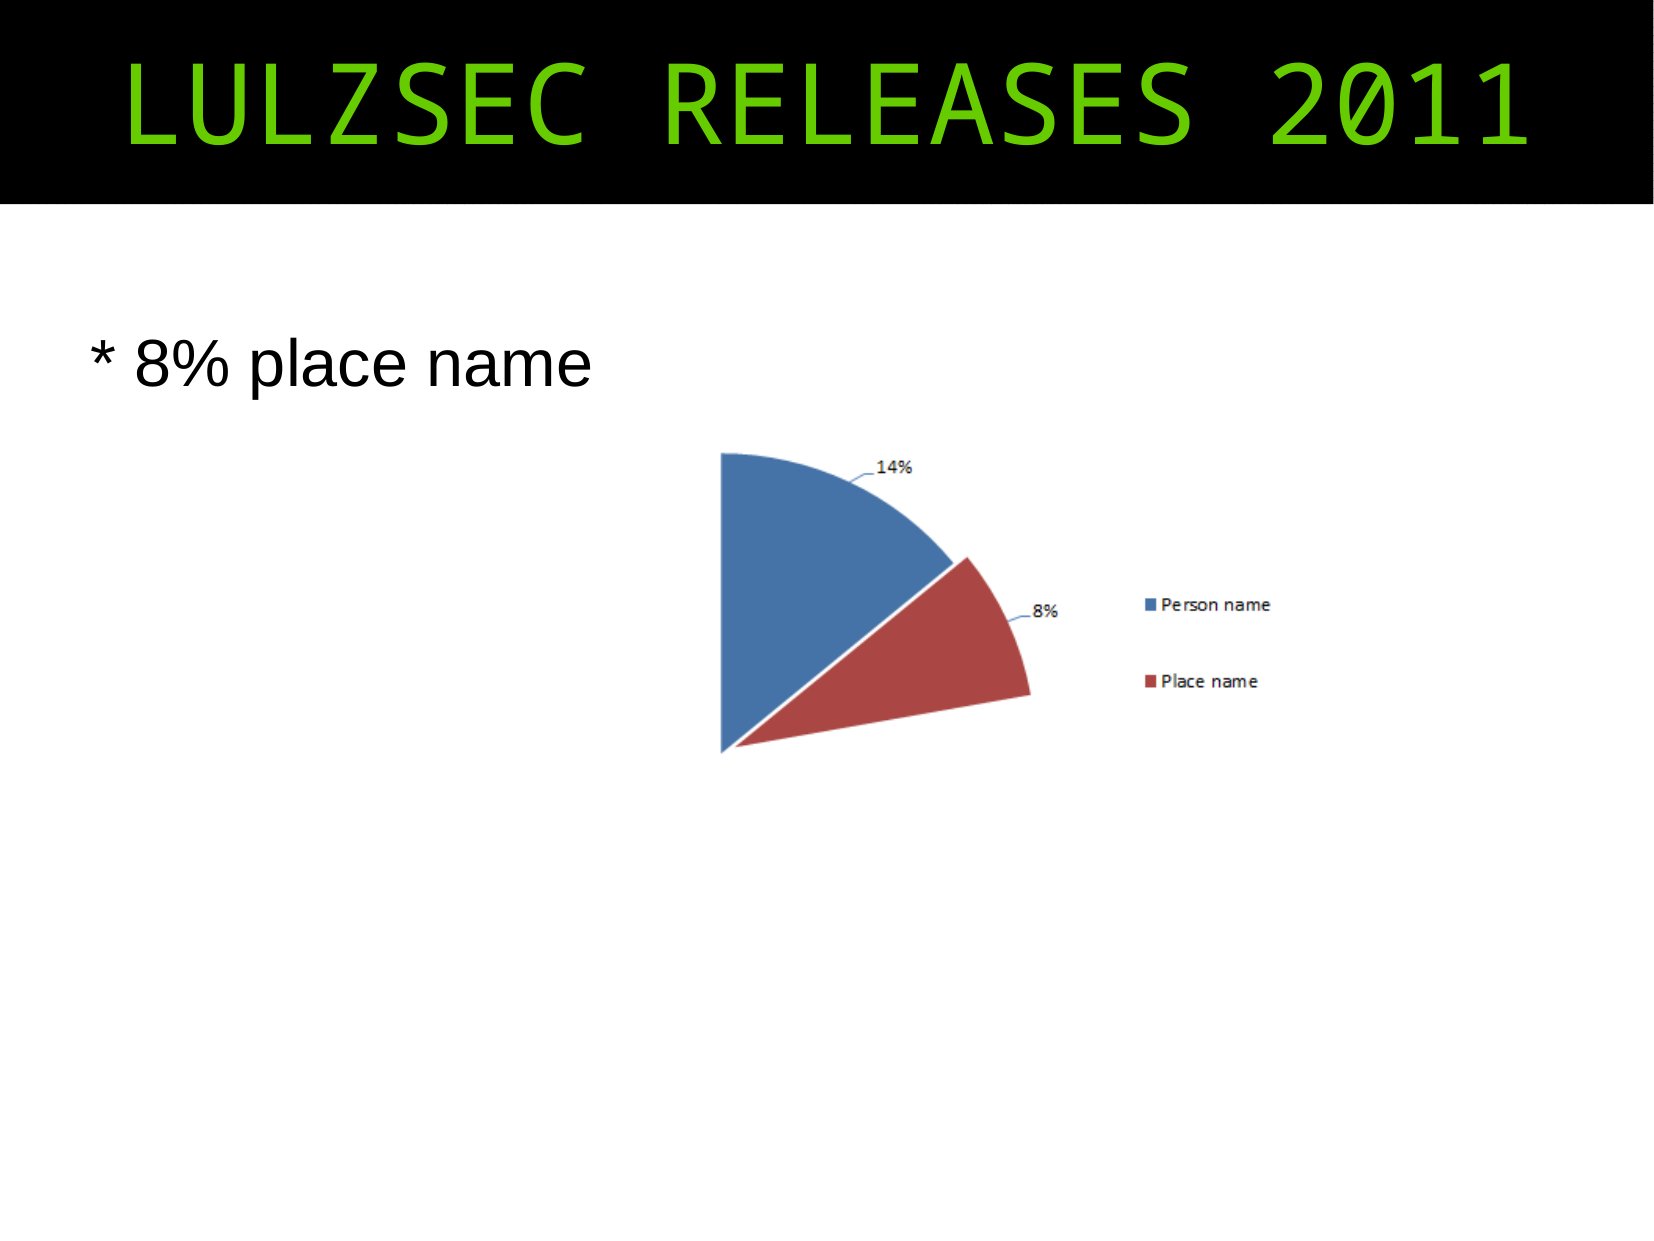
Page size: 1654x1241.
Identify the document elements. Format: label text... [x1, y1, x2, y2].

title LULZSEC RELEASES 2011 [0, 0, 1654, 205]
subtitle * 8% place name [90, 305, 1561, 421]
picture [353, 425, 1324, 781]
